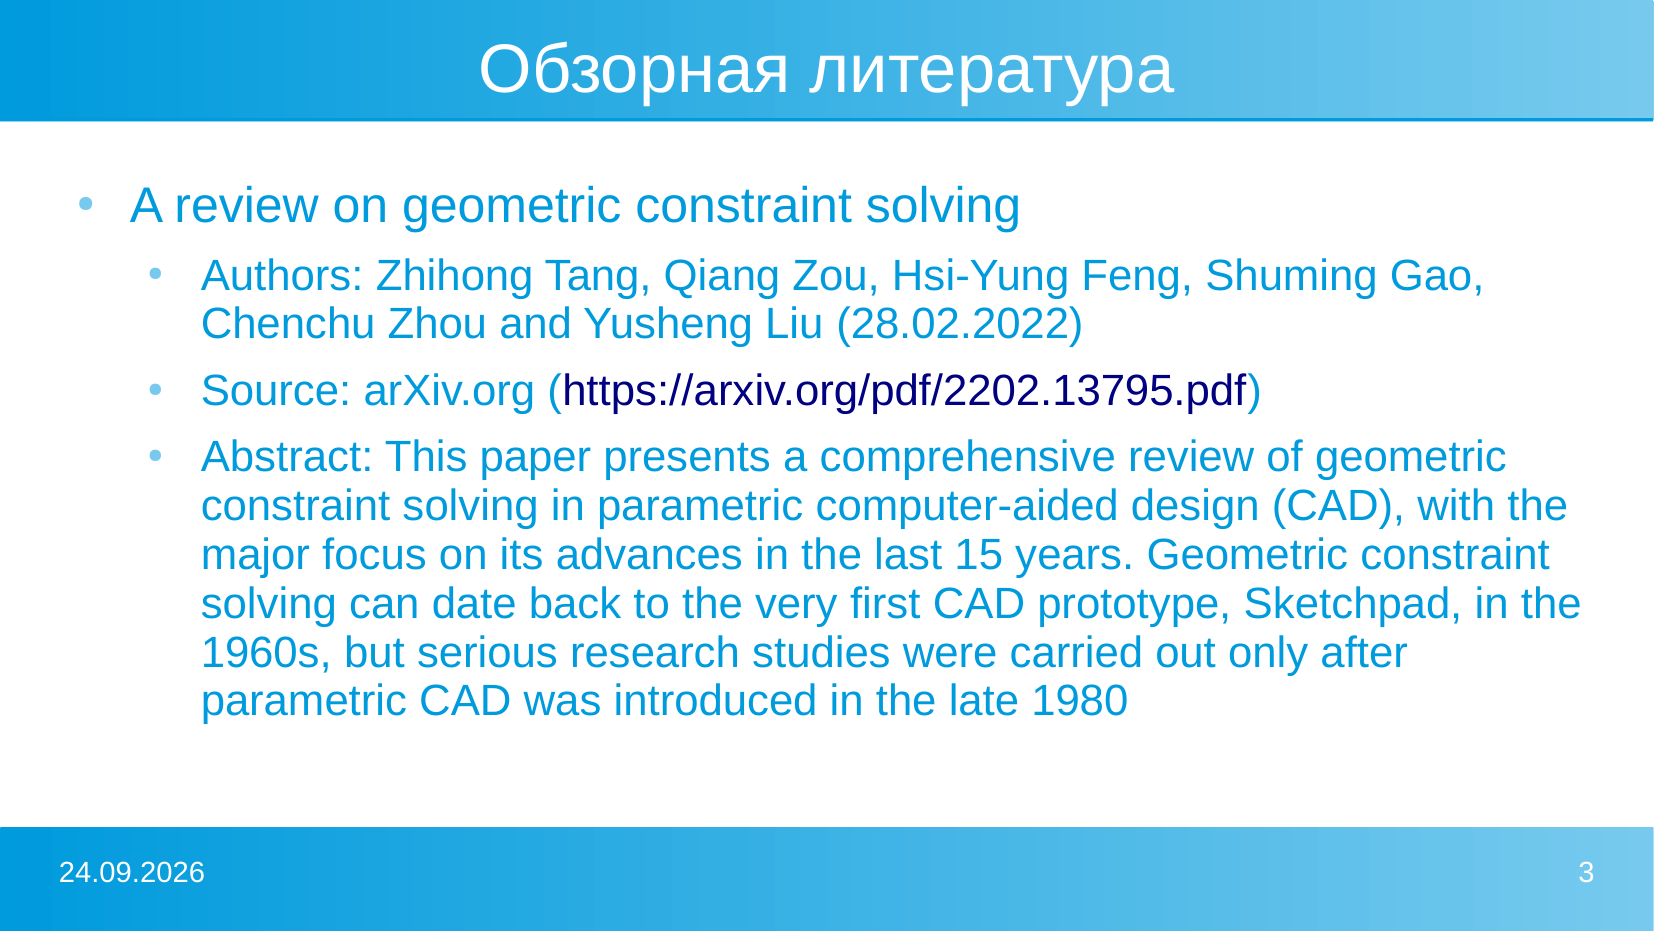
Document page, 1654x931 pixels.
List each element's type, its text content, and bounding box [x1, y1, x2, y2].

list A review on geometric constraint solving Authors: Zhihong Tang, Qiang Zou, Hsi-Yung Feng, Shuming Gao, Chenchu Zhou and Yusheng Liu (28.02.2022) Source: arXiv.org (https://arxiv.org/pdf/2202.13795.pdf) Abstract: This paper presents a comprehensive review of geometric constraint solving in parametric computer-aided design (CAD), with the major focus on its advances in the last 15 years. Geometric constraint solving can date back to the very first CAD prototype, Sketchpad, in the 1960s, but serious research studies were carried out only after parametric CAD was introduced in the late 1980 [59, 177, 1595, 768]
title Обзорная литература [59, 29, 1595, 108]
